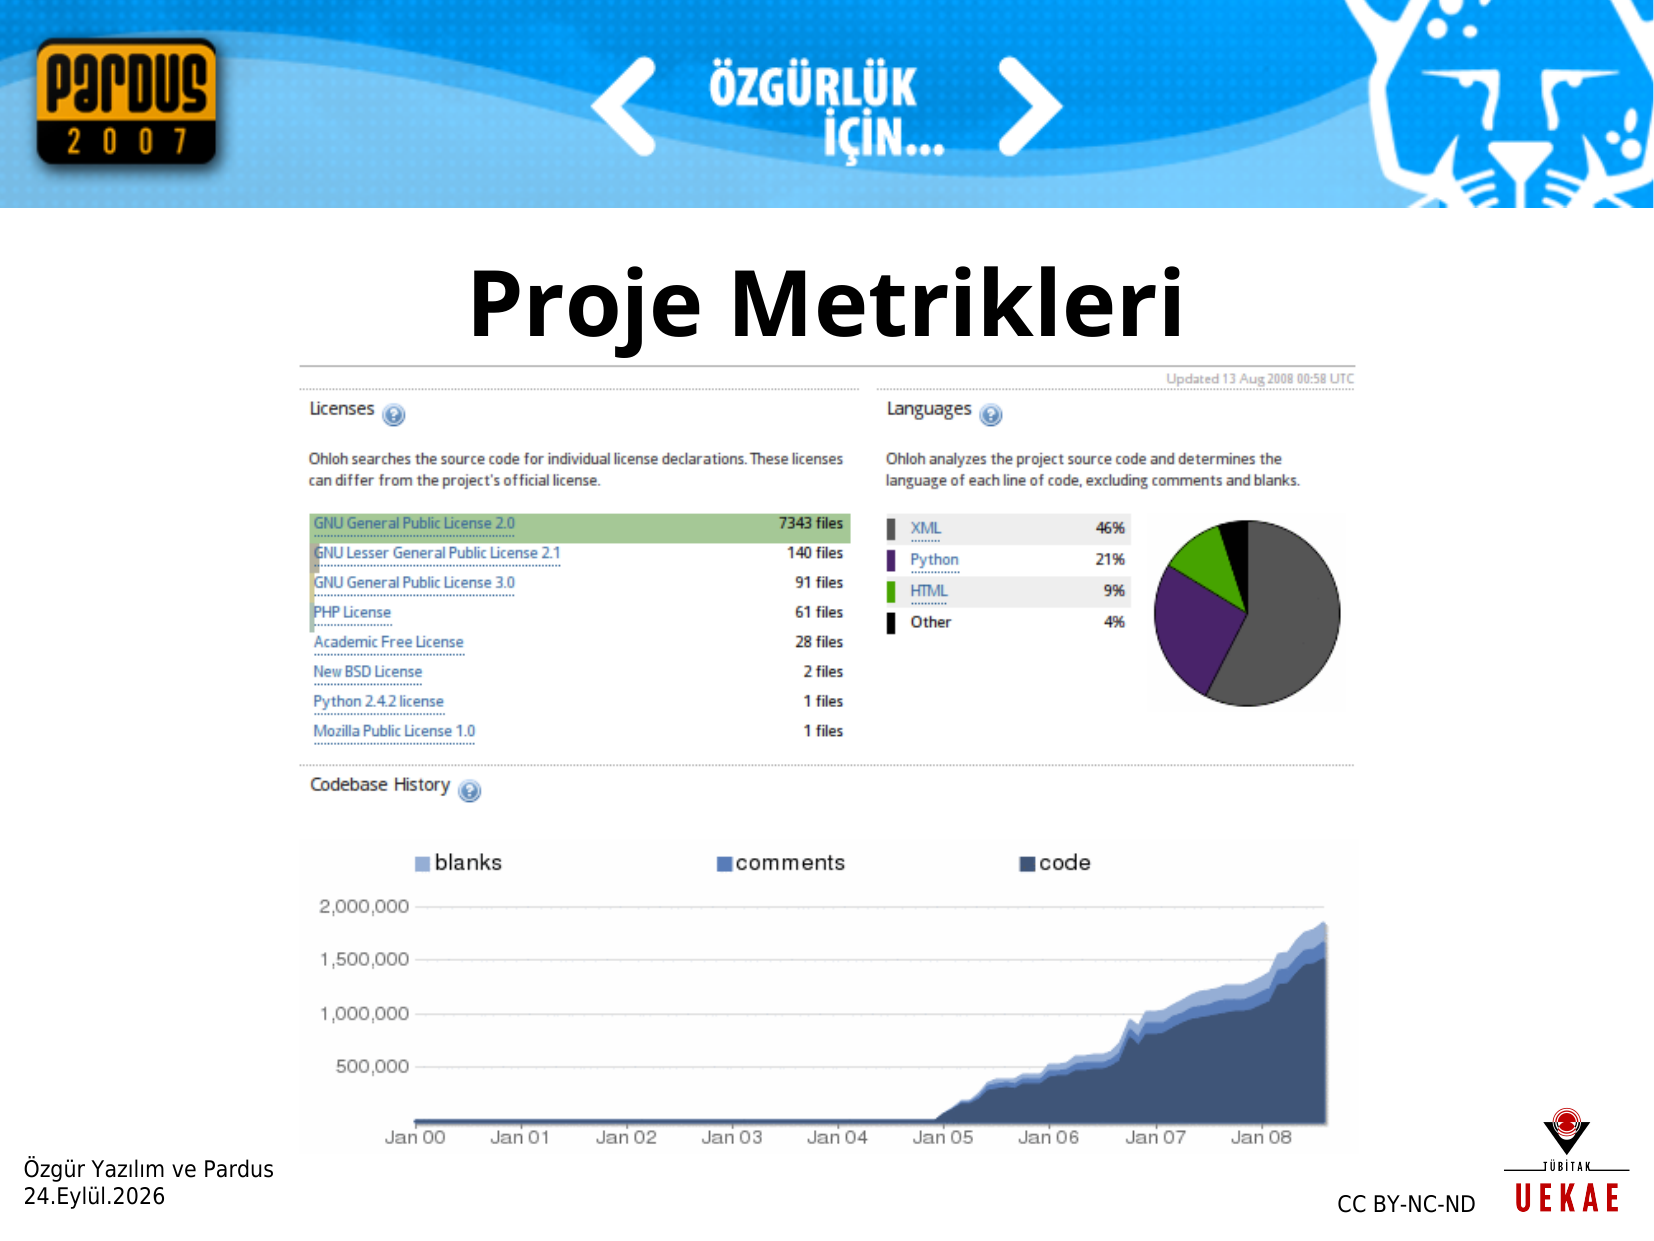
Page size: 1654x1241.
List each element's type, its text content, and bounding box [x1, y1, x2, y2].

picture [0, 0, 1654, 208]
picture [295, 359, 1359, 1177]
picture [1500, 1104, 1634, 1215]
title Proje Metrikleri [82, 204, 1571, 397]
